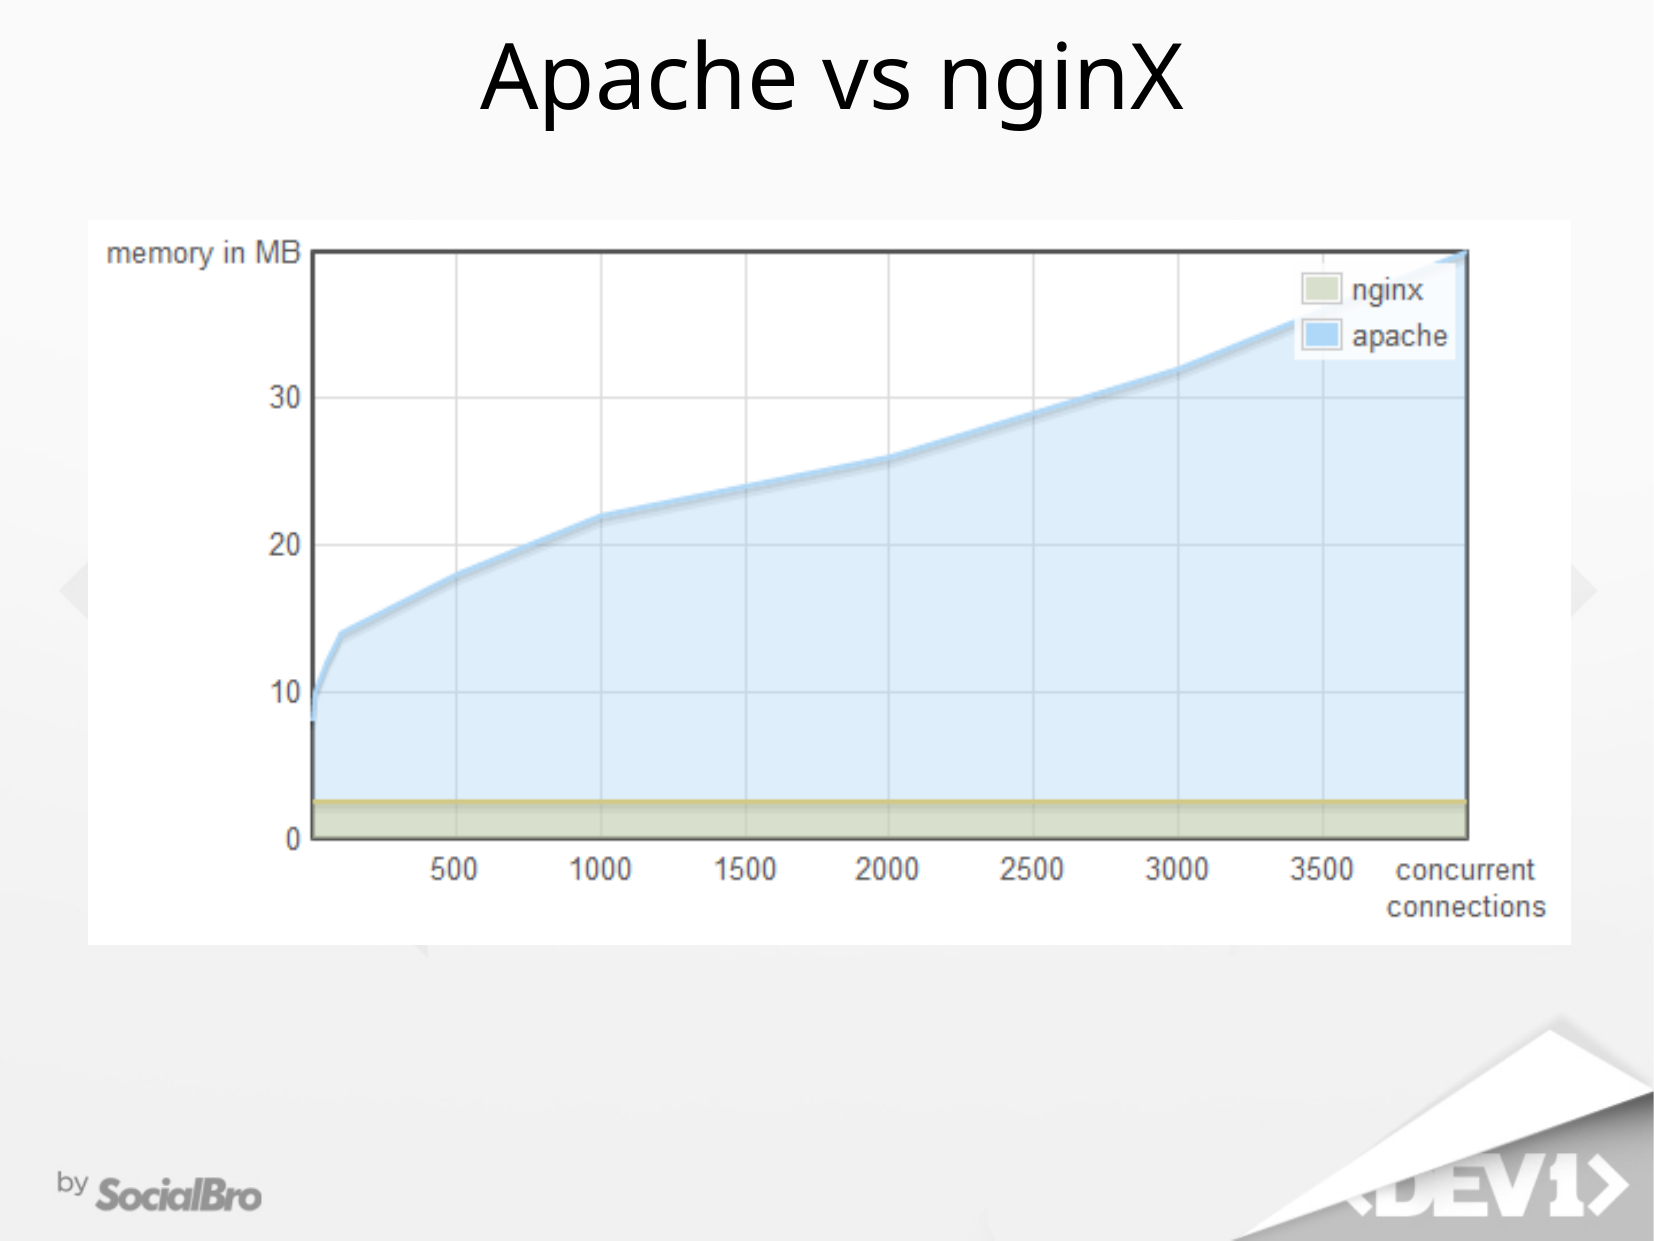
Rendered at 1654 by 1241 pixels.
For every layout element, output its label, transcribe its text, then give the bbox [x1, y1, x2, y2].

title Apache vs nginX [88, 0, 1577, 148]
picture [0, 0, 1654, 1241]
